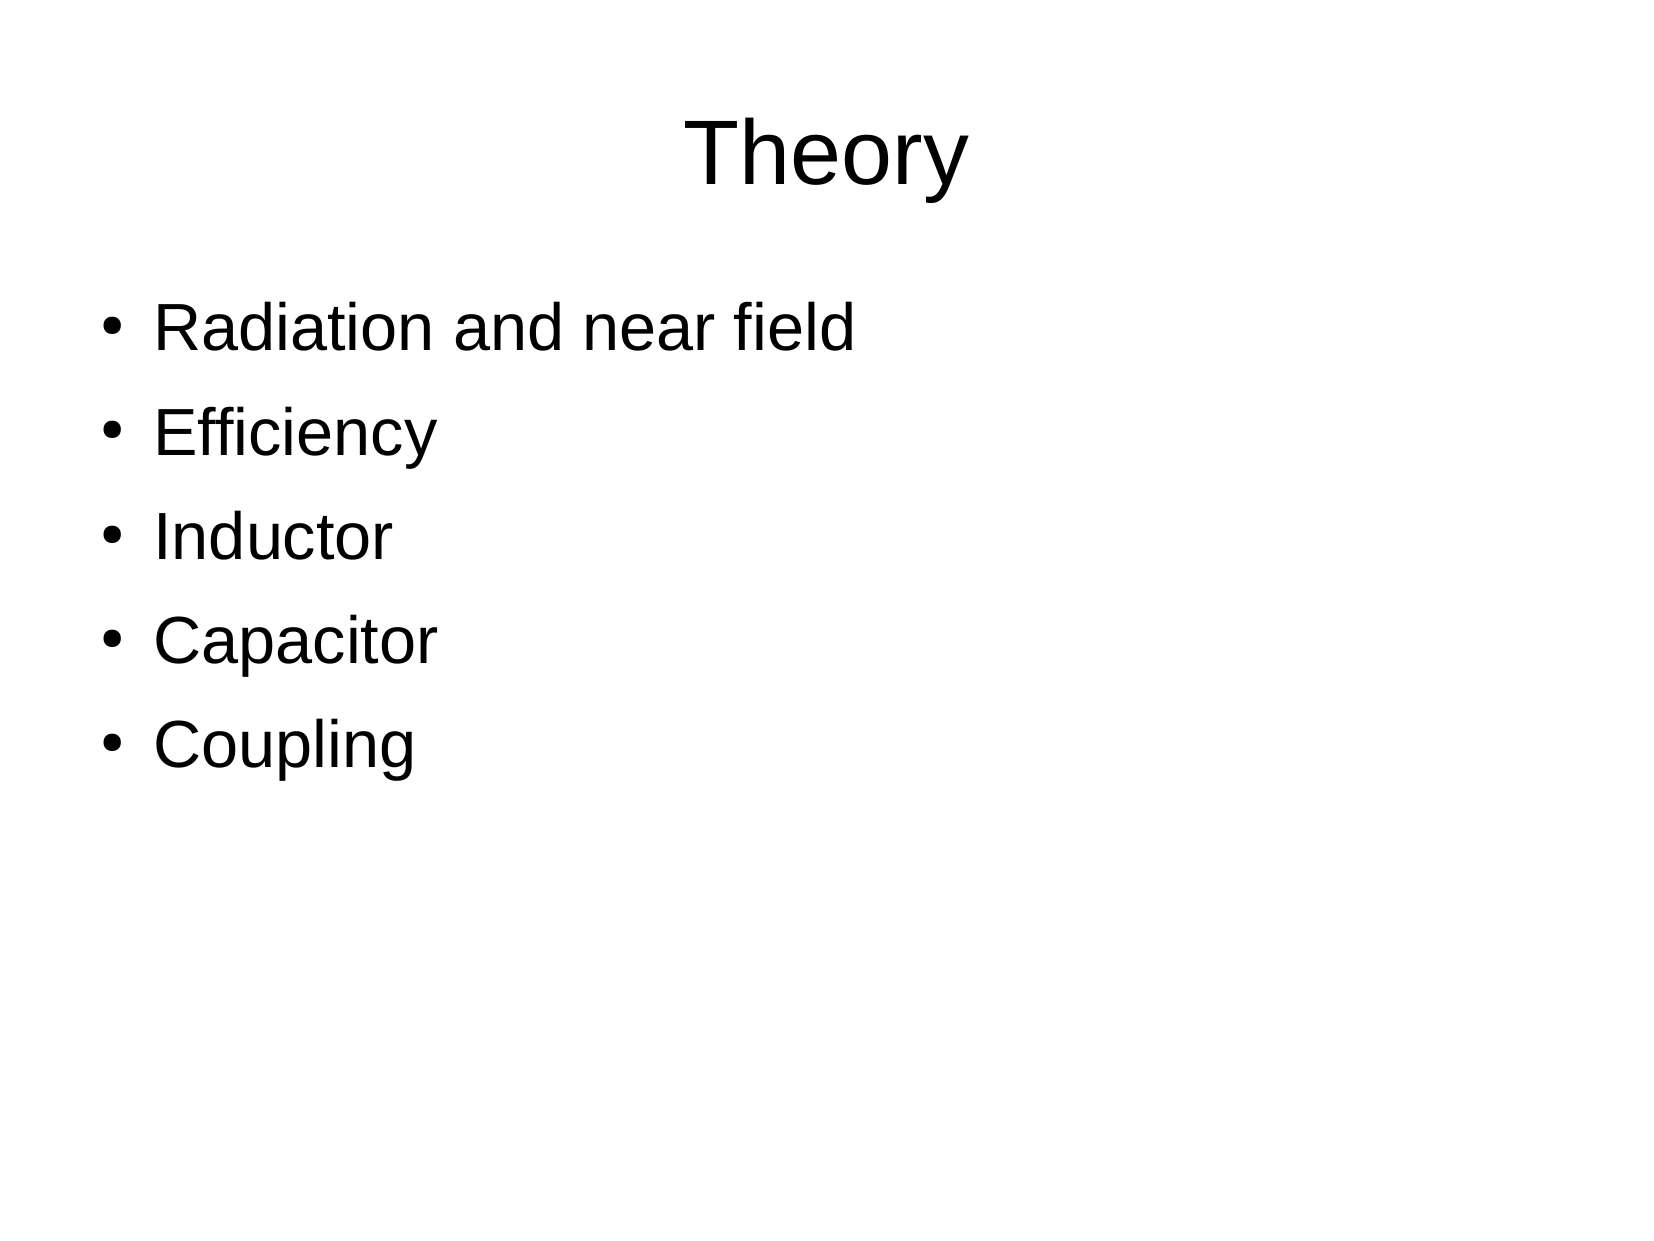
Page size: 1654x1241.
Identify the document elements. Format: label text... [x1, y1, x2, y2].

title Theory [82, 49, 1571, 257]
list Radiation and near field Efficiency Inductor Capacitor Coupling [82, 290, 1571, 1010]
